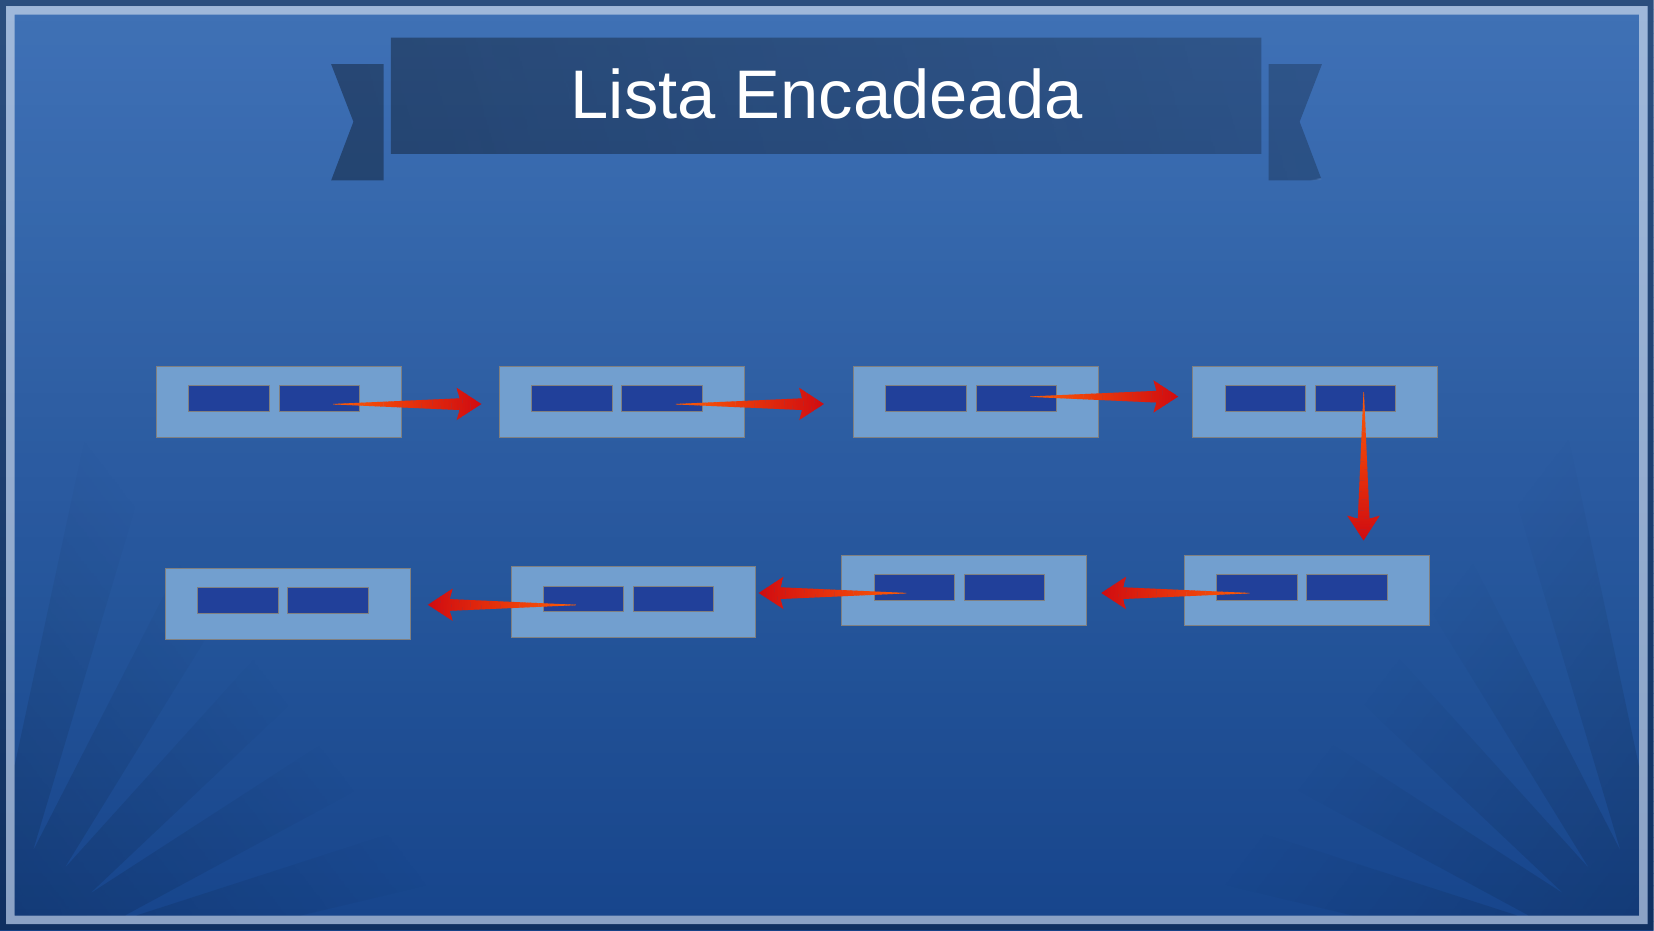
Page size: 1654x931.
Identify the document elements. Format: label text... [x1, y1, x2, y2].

picture [330, 385, 485, 423]
text_box [1192, 366, 1438, 438]
picture [673, 385, 827, 423]
text_box [1184, 555, 1430, 626]
text_box [841, 555, 1087, 626]
text_box [165, 568, 411, 640]
picture [1344, 389, 1382, 544]
text_box [853, 366, 1099, 438]
picture [755, 574, 910, 612]
picture [1027, 377, 1182, 415]
text_box [499, 366, 745, 438]
text_box [511, 566, 756, 638]
picture [425, 586, 579, 624]
title Lista Encadeada [389, 35, 1264, 154]
text_box [156, 366, 402, 438]
picture [1098, 574, 1253, 612]
